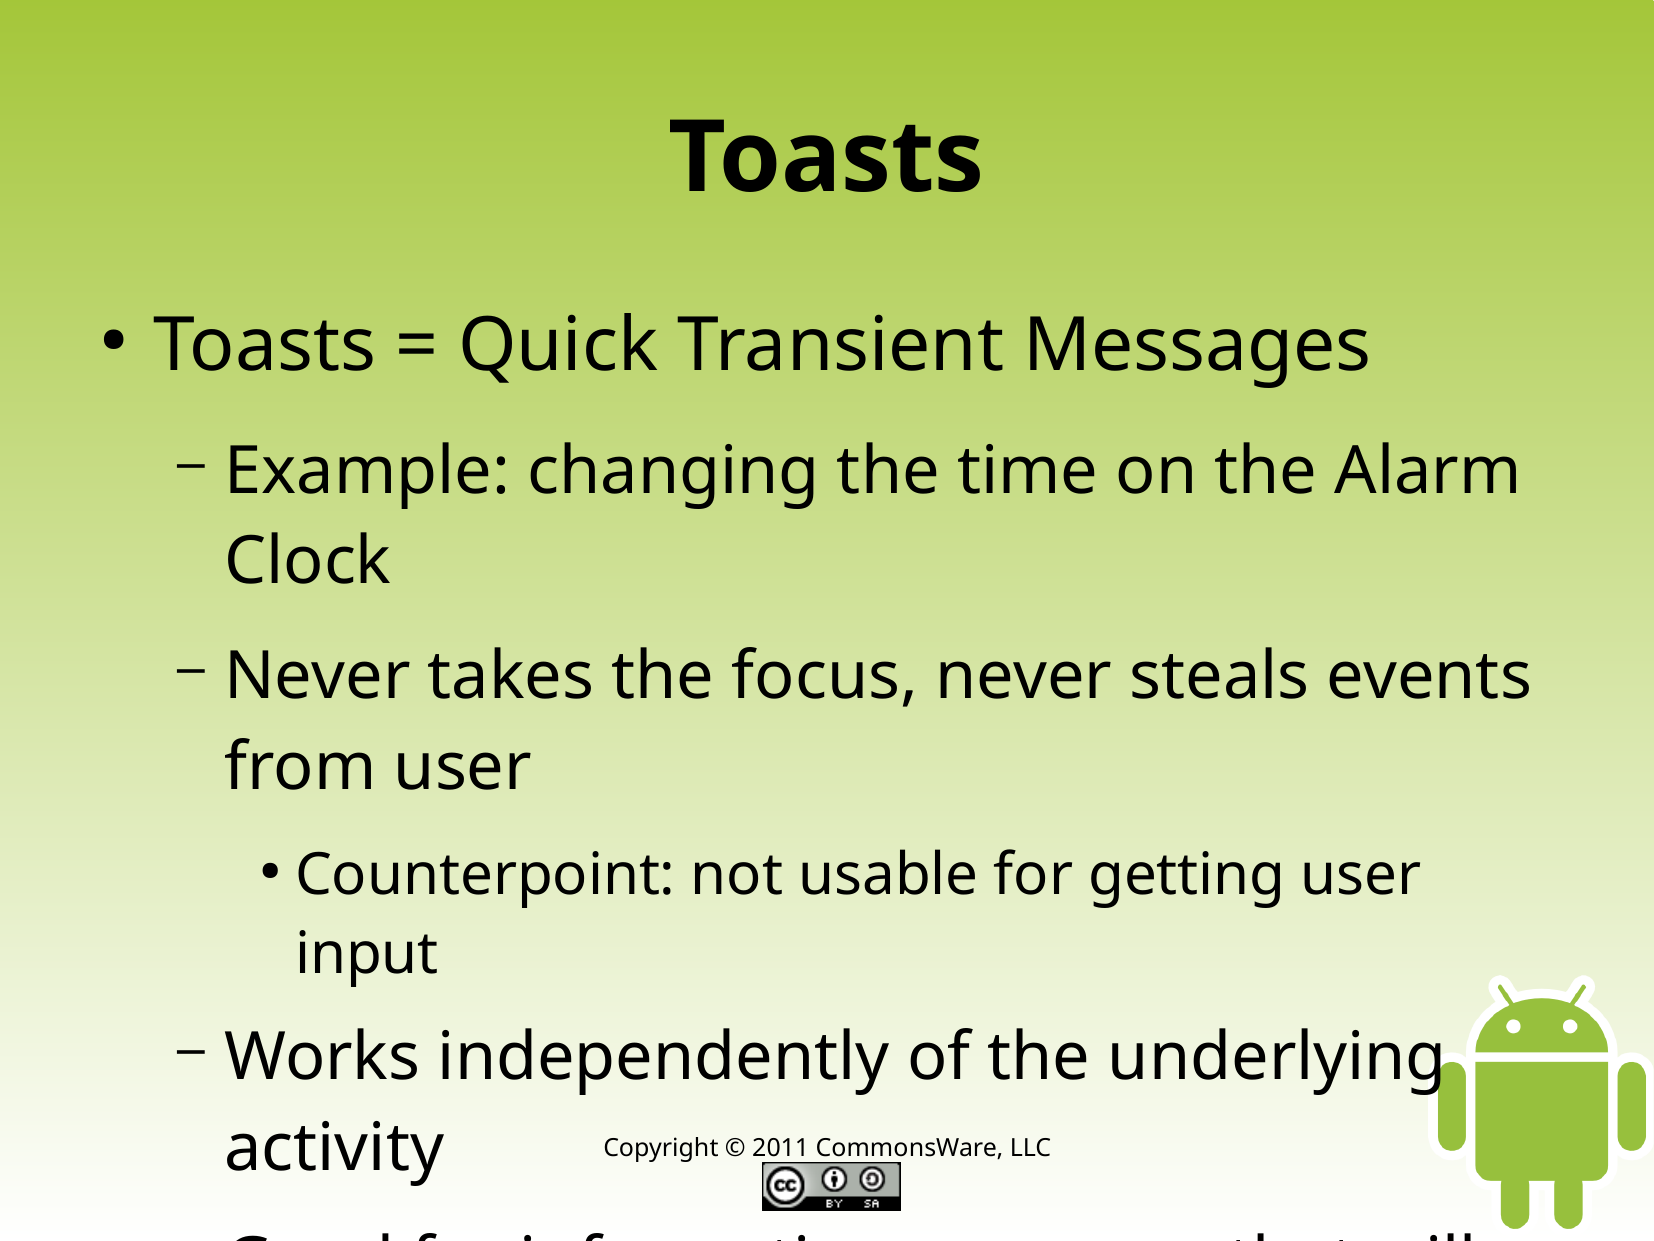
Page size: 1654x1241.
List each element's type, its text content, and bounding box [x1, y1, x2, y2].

picture [762, 1162, 901, 1211]
picture [1428, 975, 1654, 1238]
title Toasts [82, 49, 1571, 257]
list Toasts = Quick Transient Messages Example: changing the time on the Alarm Clock Never takes the focus, never steals events from user Counterpoint: not usable for getting user input Works independently of the underlying activity Good for informative messages that will not harm the user if she misses them [82, 290, 1571, 1126]
